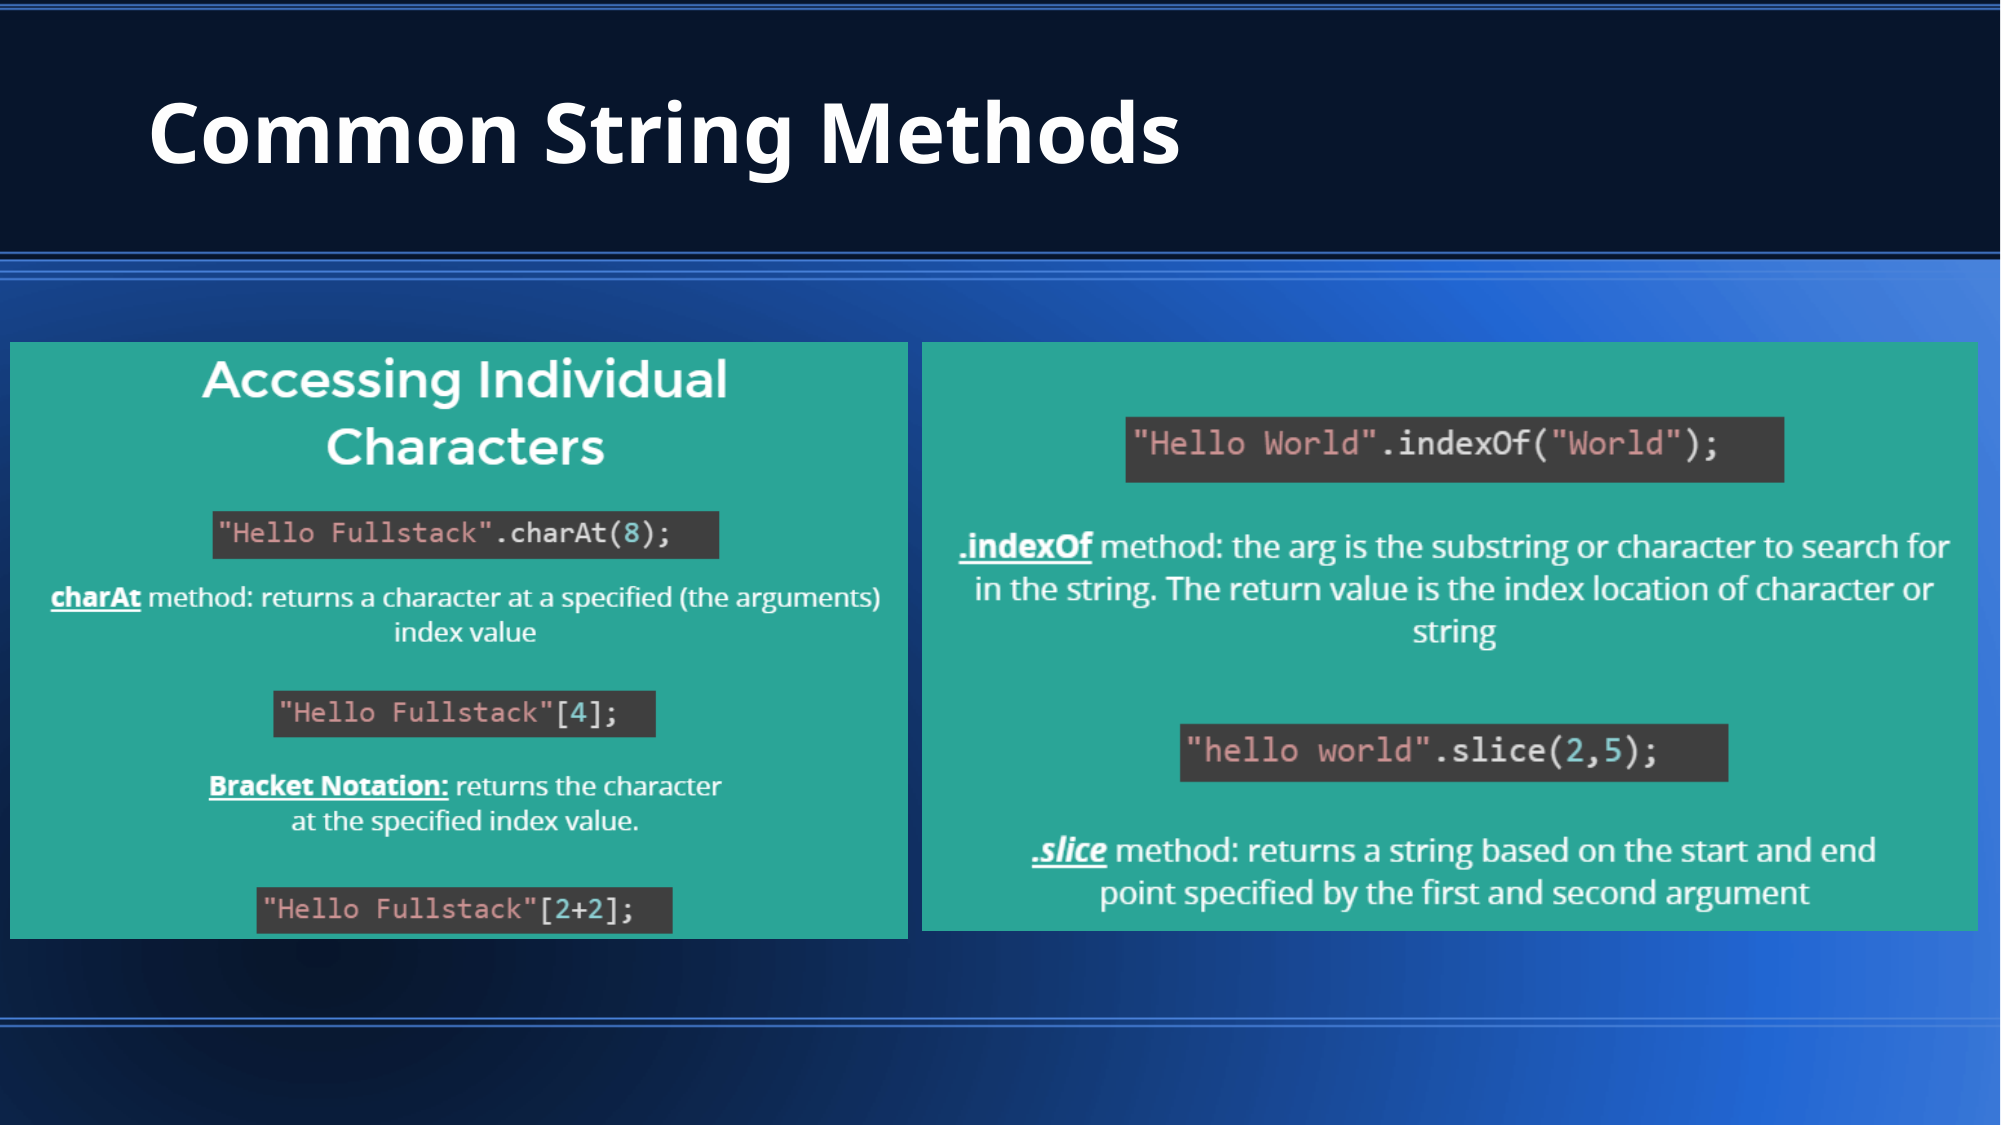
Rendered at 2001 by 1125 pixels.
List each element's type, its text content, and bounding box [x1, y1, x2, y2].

picture [0, 0, 2001, 1125]
title Common String Methods [132, 73, 1868, 233]
